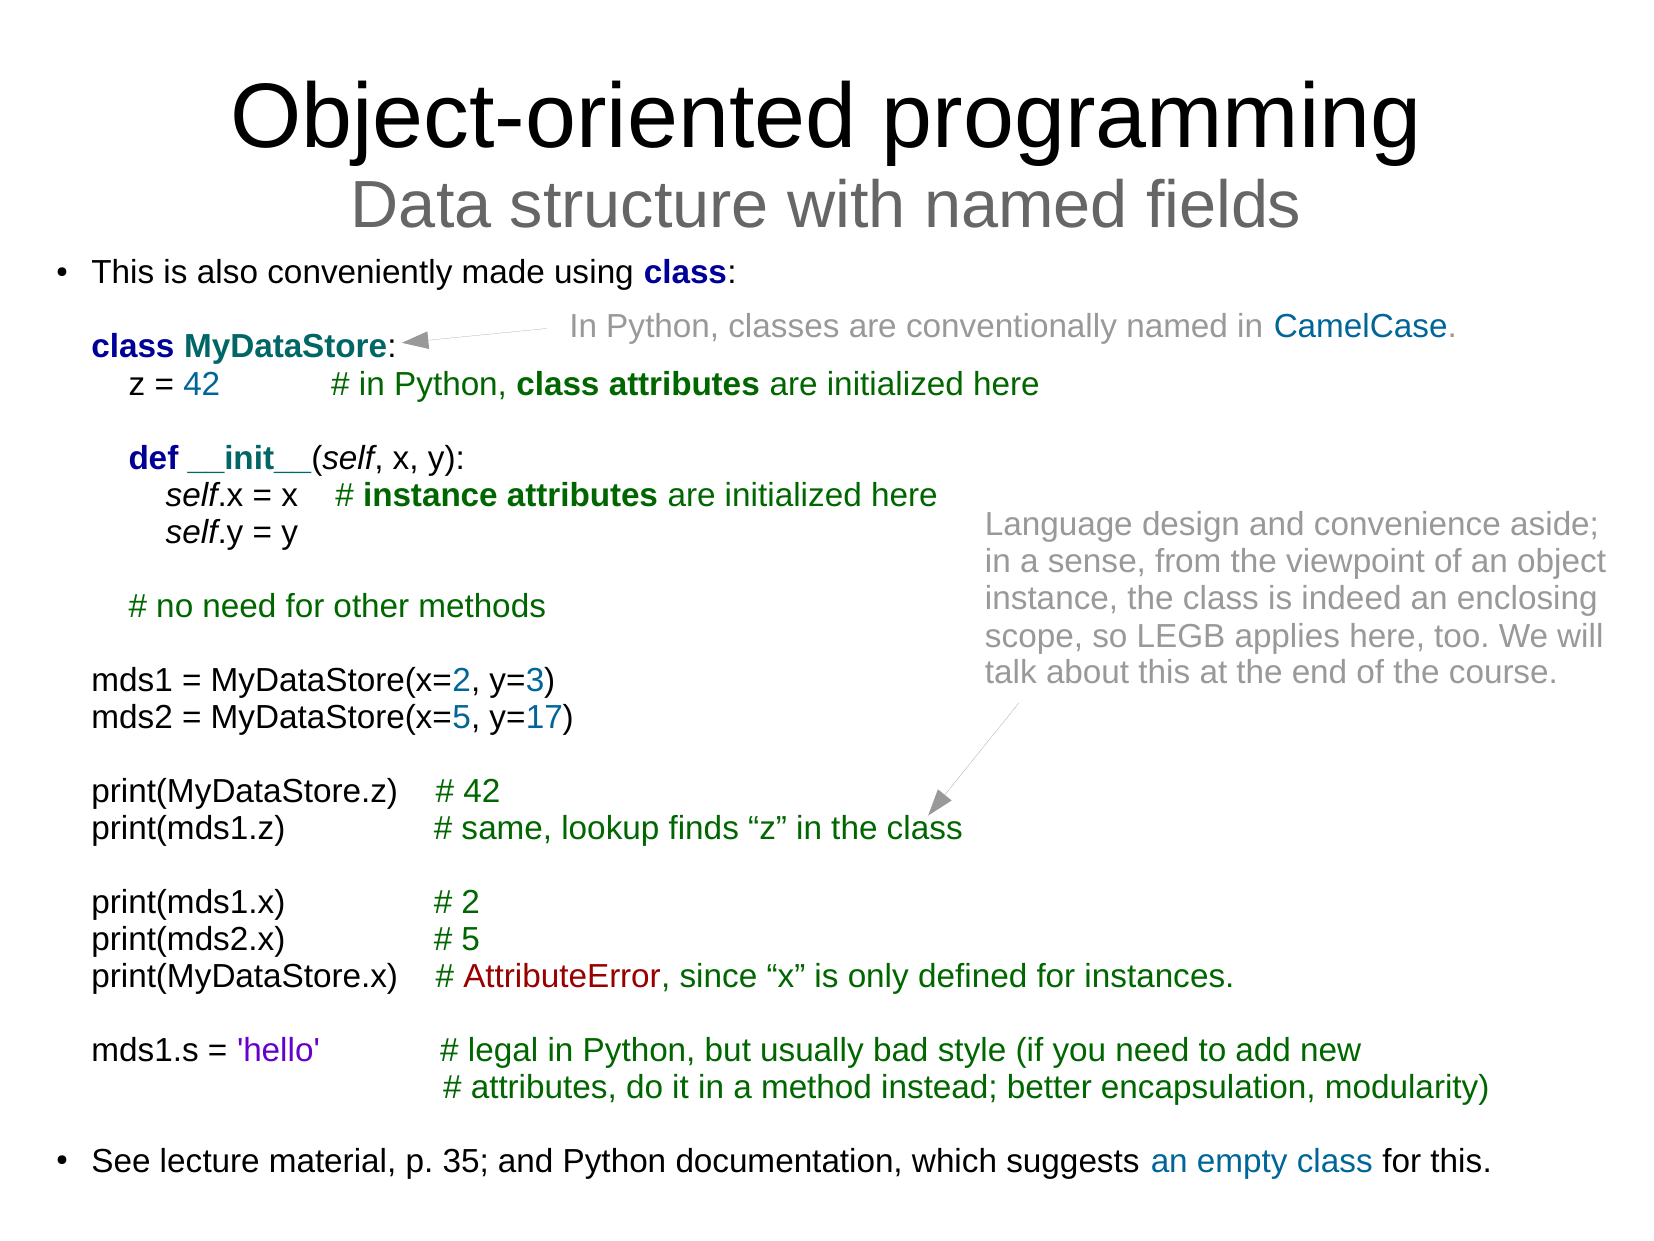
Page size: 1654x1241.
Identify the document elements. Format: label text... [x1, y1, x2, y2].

text_box In Python, classes are conventionally named in CamelCase. [554, 300, 1472, 353]
title Object-oriented programming Data structure with named fields [82, 49, 1571, 257]
text_box This is also conveniently made using class: class MyDataStore: z = 42 # in Python, class attributes are initialized here def __init__(self, x, y): self.x = x # instance attributes are initialized here self.y = y # no need for other methods mds1 = MyDataStore(x=2, y=3) mds2 = MyDataStore(x=5, y=17) print(MyDataStore.z) # 42 print(mds1.z) # same, lookup finds “z” in the class print(mds1.x) # 2 print(mds2.x) # 5 print(MyDataStore.x) # AttributeError, since “x” is only defined for instances. mds1.s = 'hello' # legal in Python, but usually bad style (if you need to add new # attributes, do it in a method instead; better encapsulation, modularity) See lecture material, p. 35; and Python documentation, which suggests an empty class for this. [41, 246, 1519, 1199]
text_box Language design and convenience aside; in a sense, from the viewpoint of an object instance, the class is indeed an enclosing scope, so LEGB applies here, too. We will talk about this at the end of the course. [970, 498, 1624, 701]
